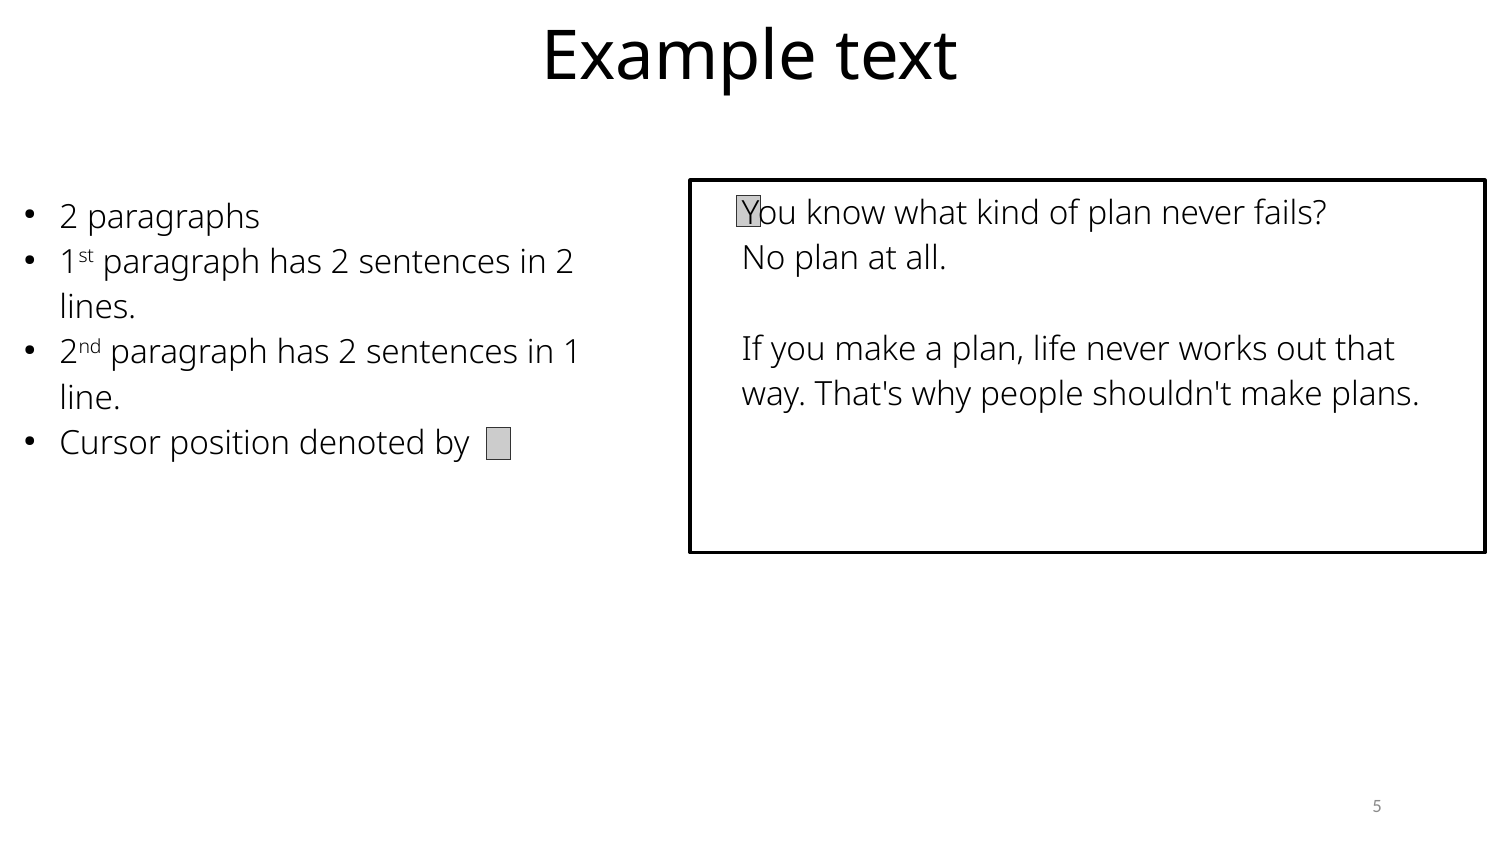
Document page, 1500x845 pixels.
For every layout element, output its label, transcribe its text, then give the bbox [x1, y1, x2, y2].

slide_number <number> [1059, 782, 1397, 828]
text_box [486, 427, 511, 460]
text_box You know what kind of plan never fails? No plan at all. If you make a plan, life never works out that way. That's why people shouldn't make plans. [690, 180, 1486, 553]
text_box 2 paragraphs 1st paragraph has 2 sentences in 2 lines. 2nd paragraph has 2 sentences in 1 line. Cursor position denoted by [9, 185, 661, 556]
title Example text [103, 3, 1397, 106]
